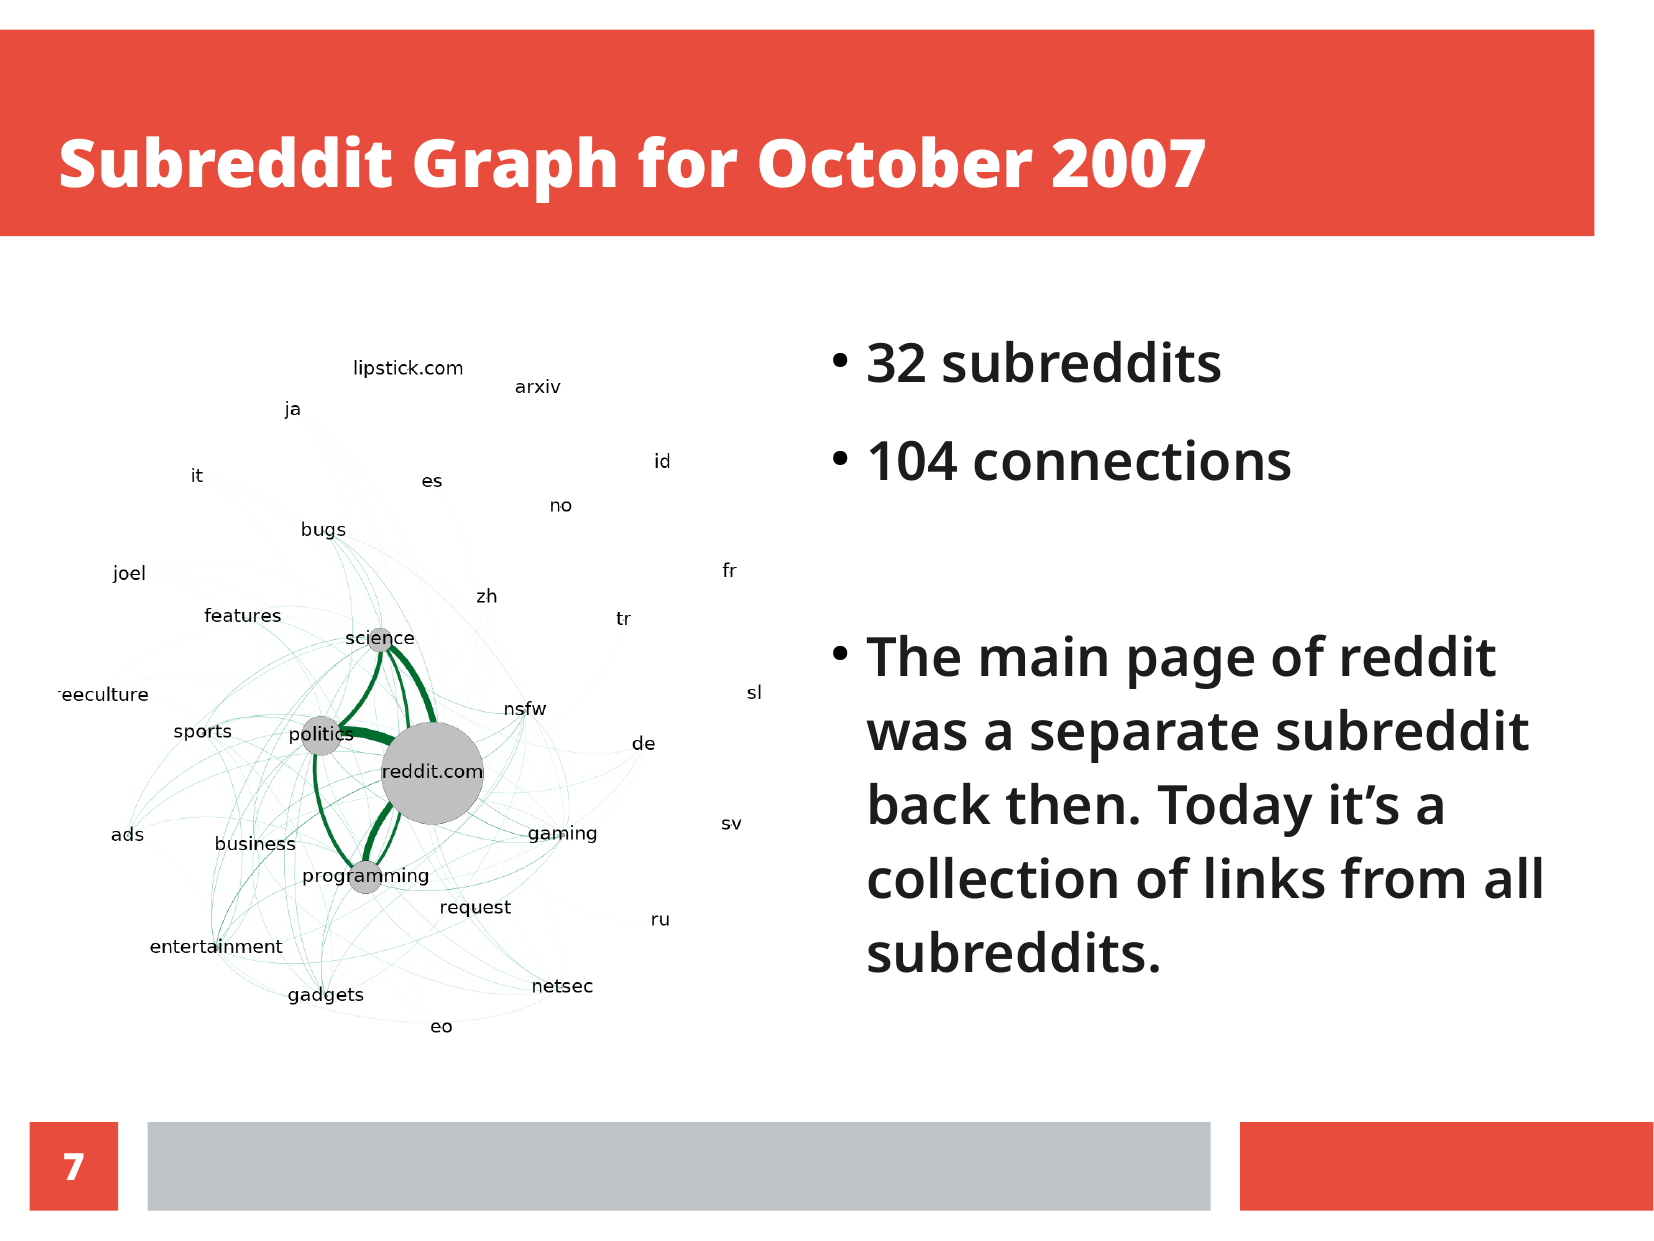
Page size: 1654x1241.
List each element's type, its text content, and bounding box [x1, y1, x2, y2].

list 32 subreddits 104 connections The main page of reddit was a separate subreddit back then. Today it’s a collection of links from all subreddits. [830, 324, 1566, 1093]
picture [58, 341, 794, 1077]
title Subreddit Graph for October 2007 [59, 59, 1595, 207]
